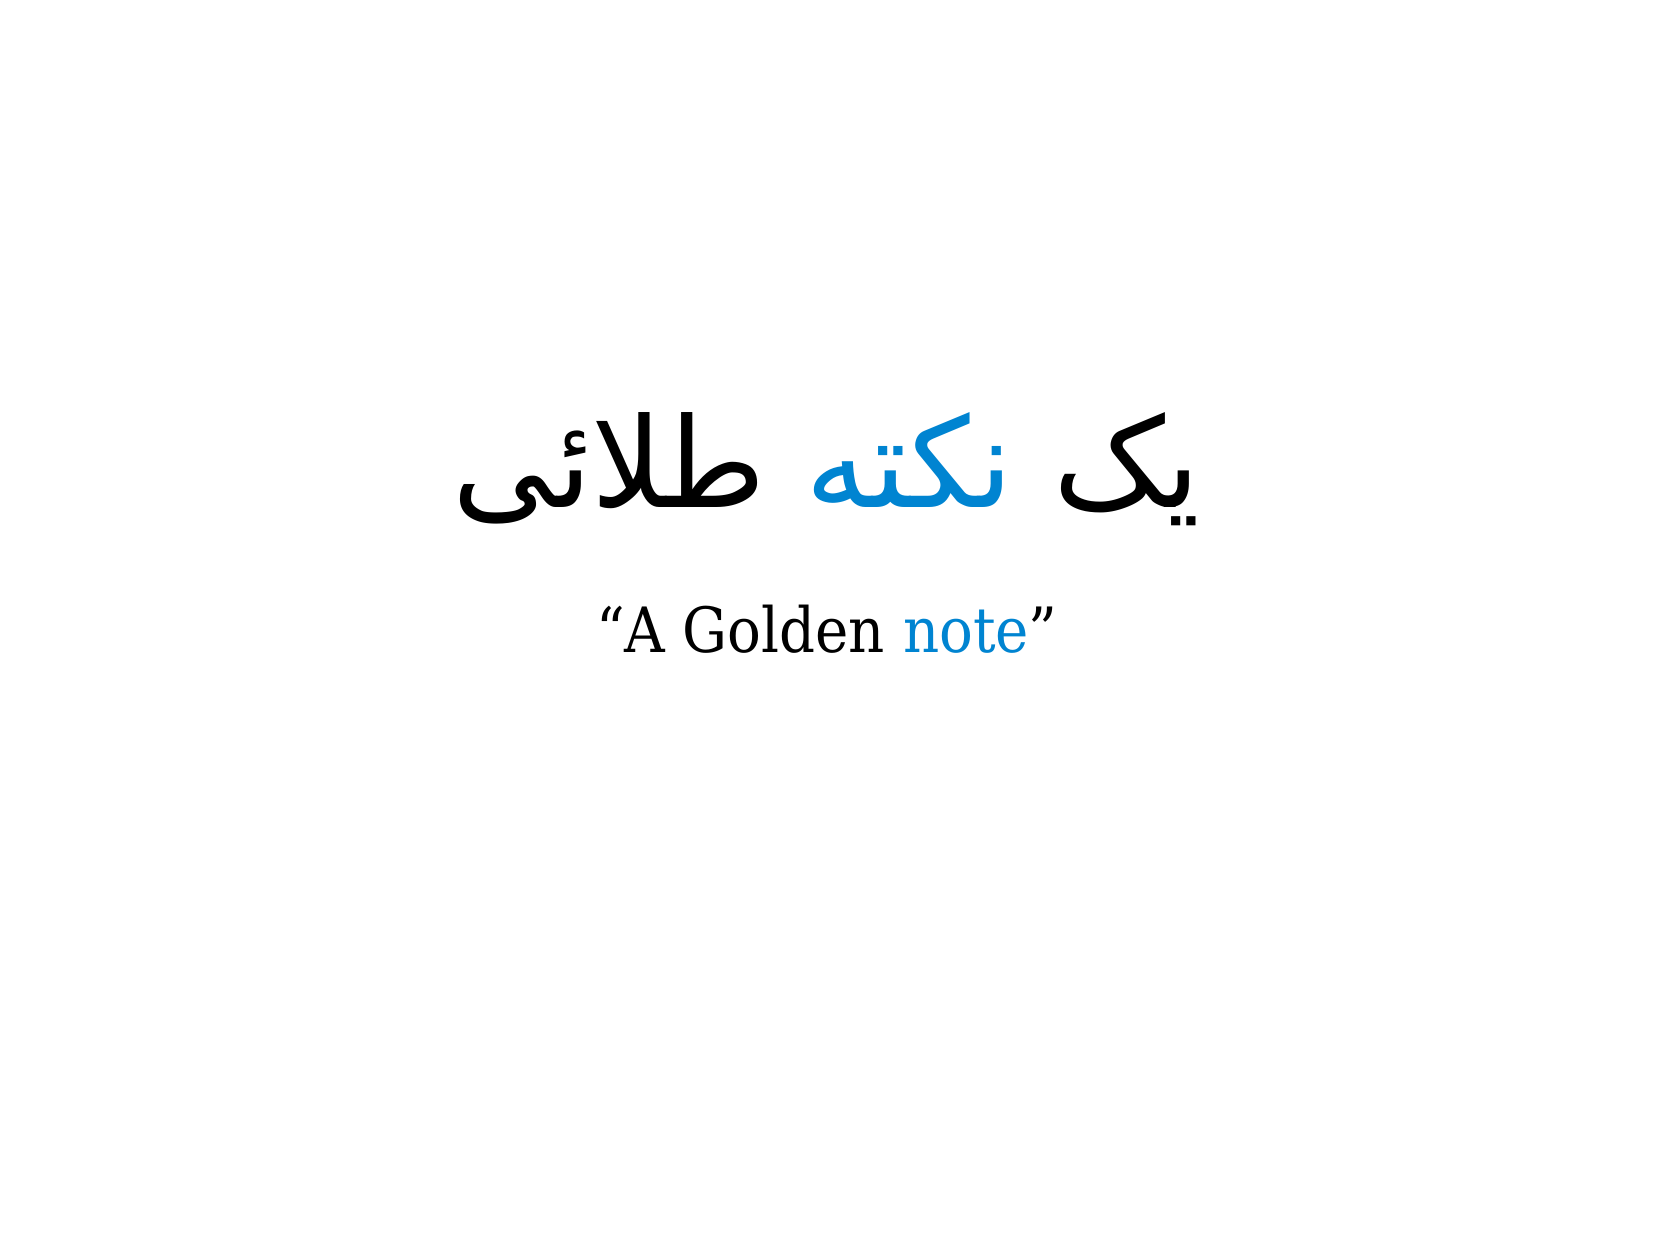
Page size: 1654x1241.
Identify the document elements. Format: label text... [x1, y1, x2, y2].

text_box یک نکته طلائی “A Golden note” [82, 49, 1571, 1010]
